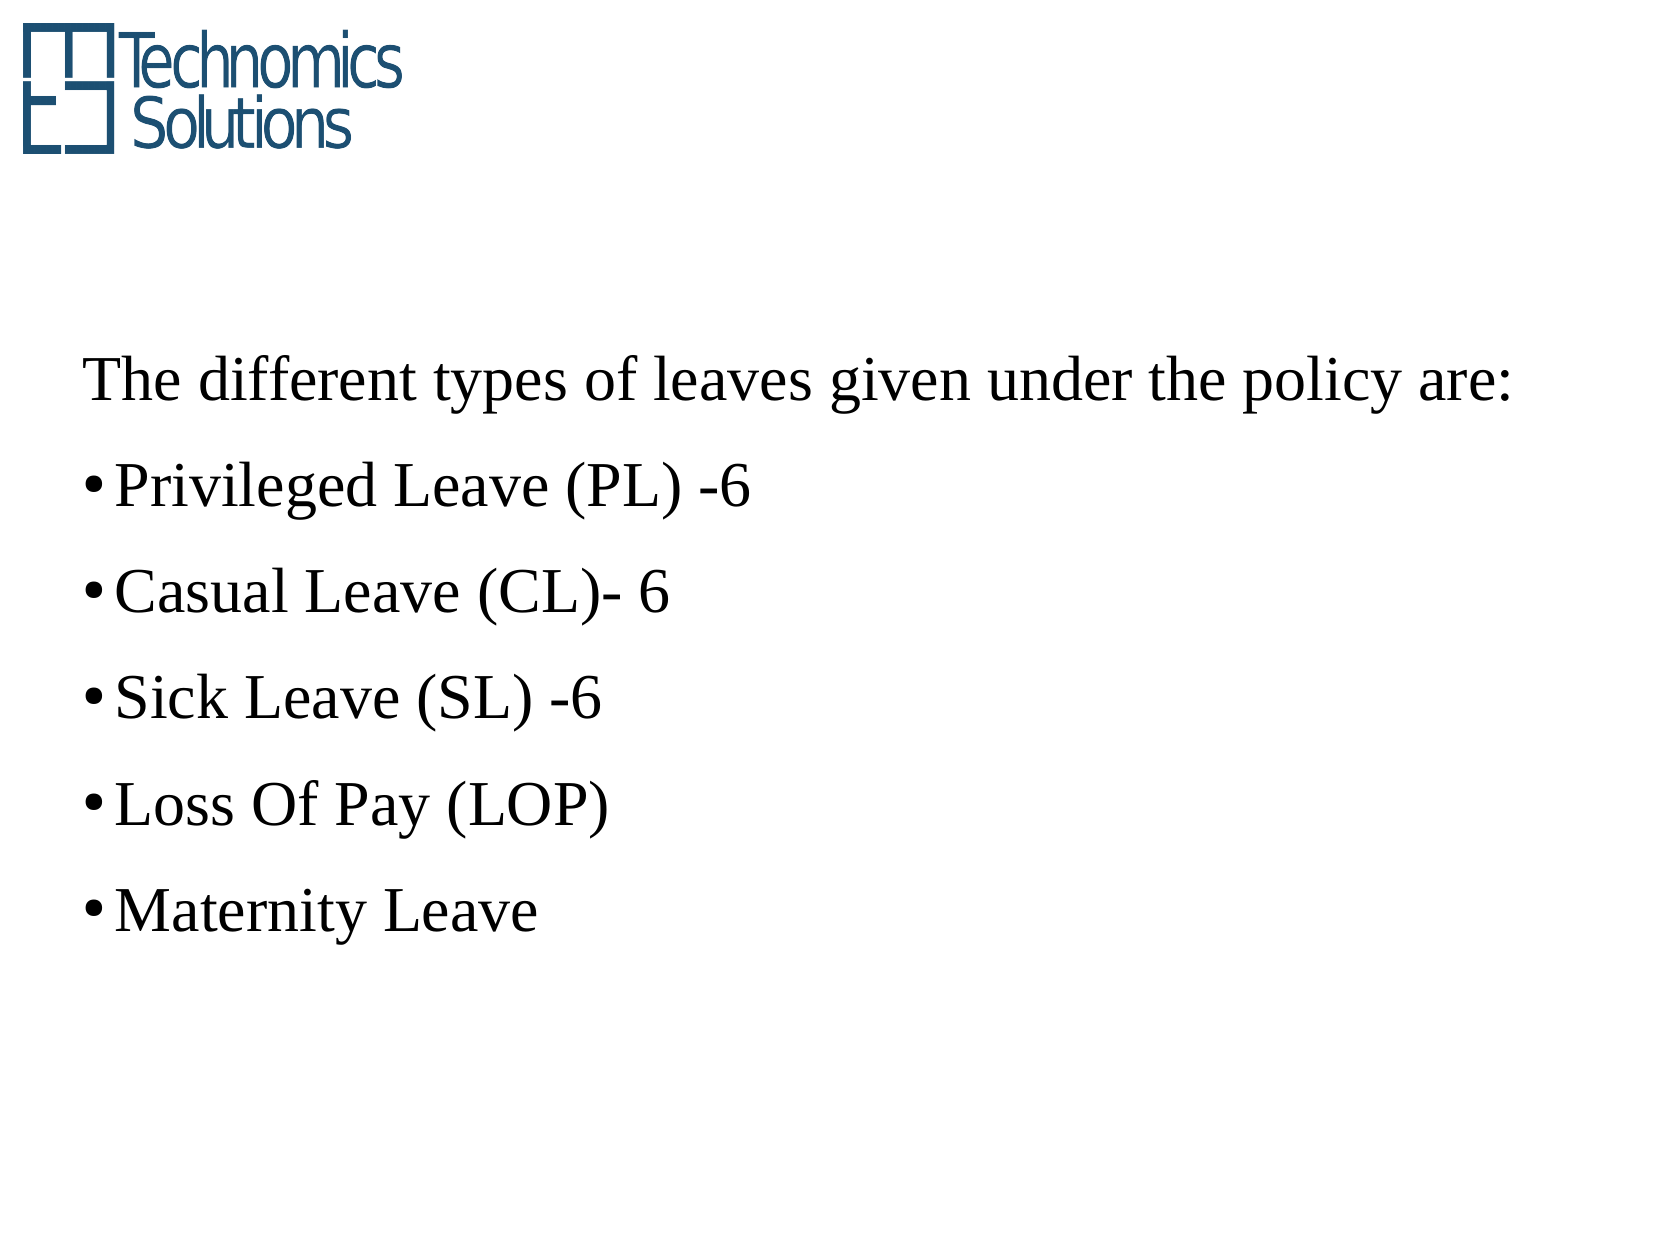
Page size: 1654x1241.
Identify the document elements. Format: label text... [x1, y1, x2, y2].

picture [23, 23, 402, 154]
list The different types of leaves given under the policy are: Privileged Leave (PL) -6 Casual Leave (CL)- 6 Sick Leave (SL) -6 Loss Of Pay (LOP) Maternity Leave [82, 308, 1571, 1028]
